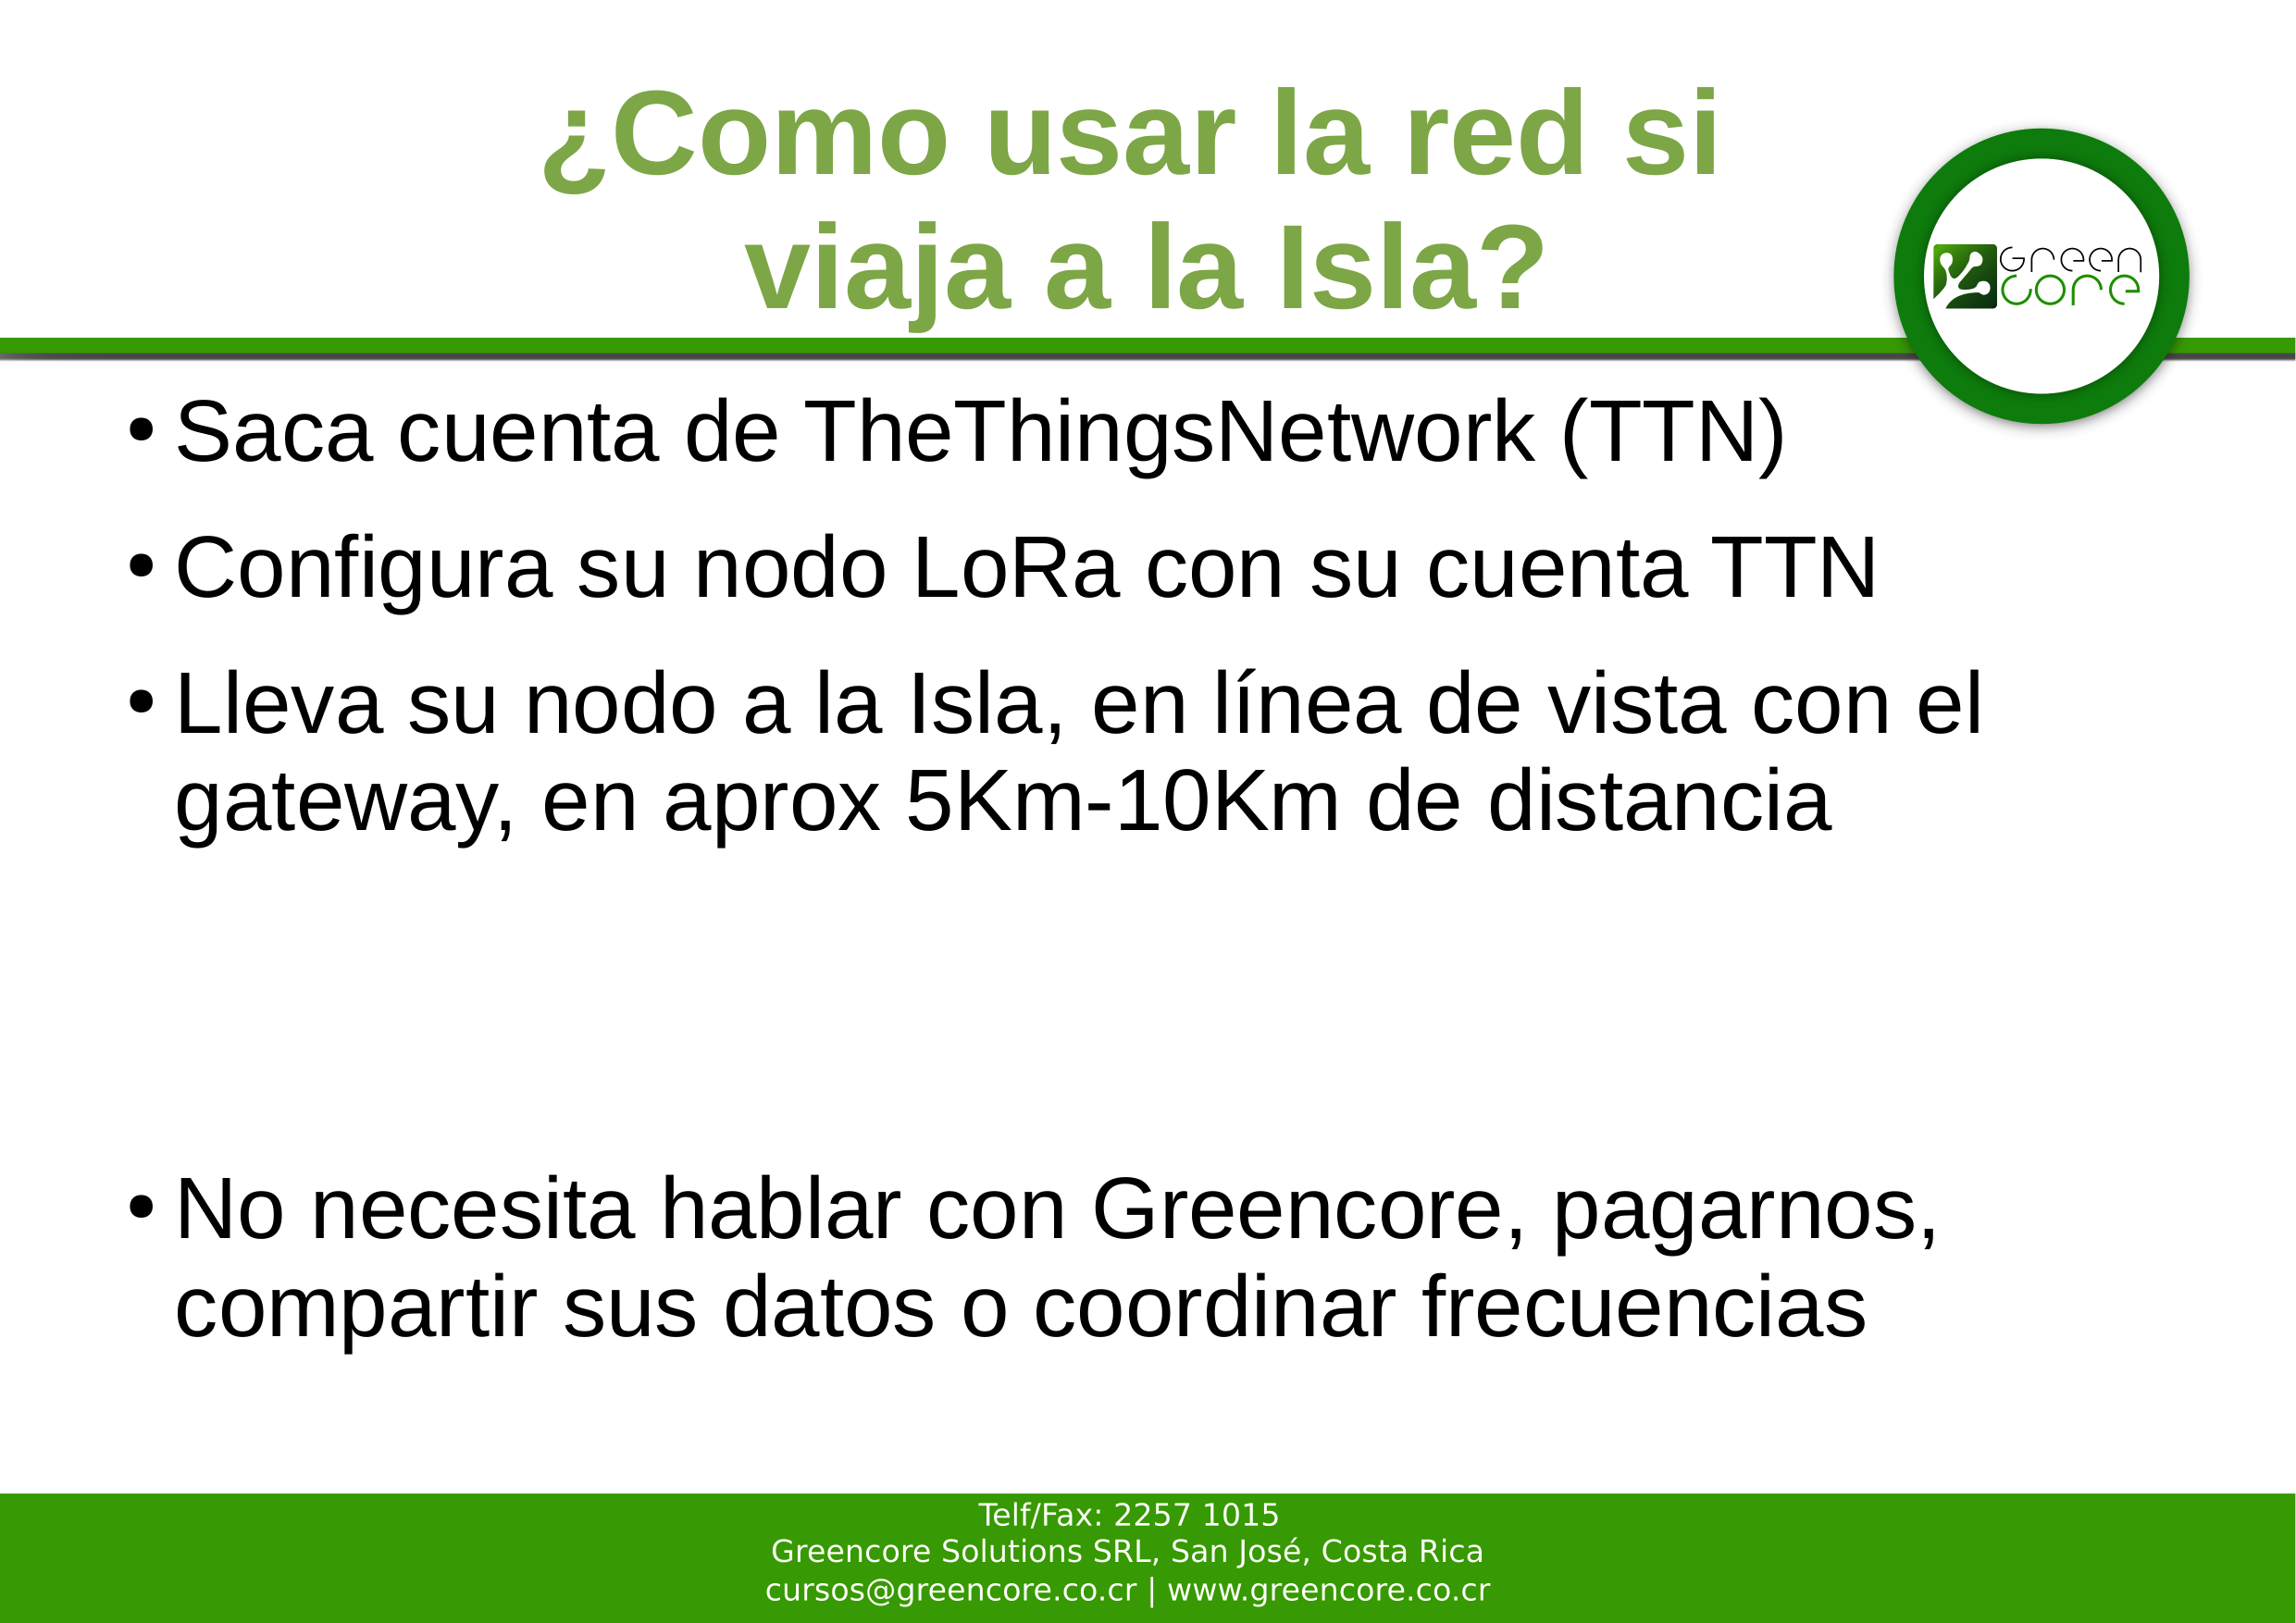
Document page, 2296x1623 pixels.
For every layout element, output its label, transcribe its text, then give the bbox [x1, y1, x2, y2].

list Saca cuenta de TheThingsNetwork (TTN) Configura su nodo LoRa con su cuenta TTN Lleva su nodo a la Isla, en línea de vista con el gateway, en aprox 5Km-10Km de distancia No necesita hablar con Greencore, pagarnos, compartir sus datos o coordinar frecuencias [109, 382, 2176, 1492]
picture [0, 0, 2296, 1623]
title ¿Como usar la red si viaja a la Isla? [115, 64, 2181, 336]
